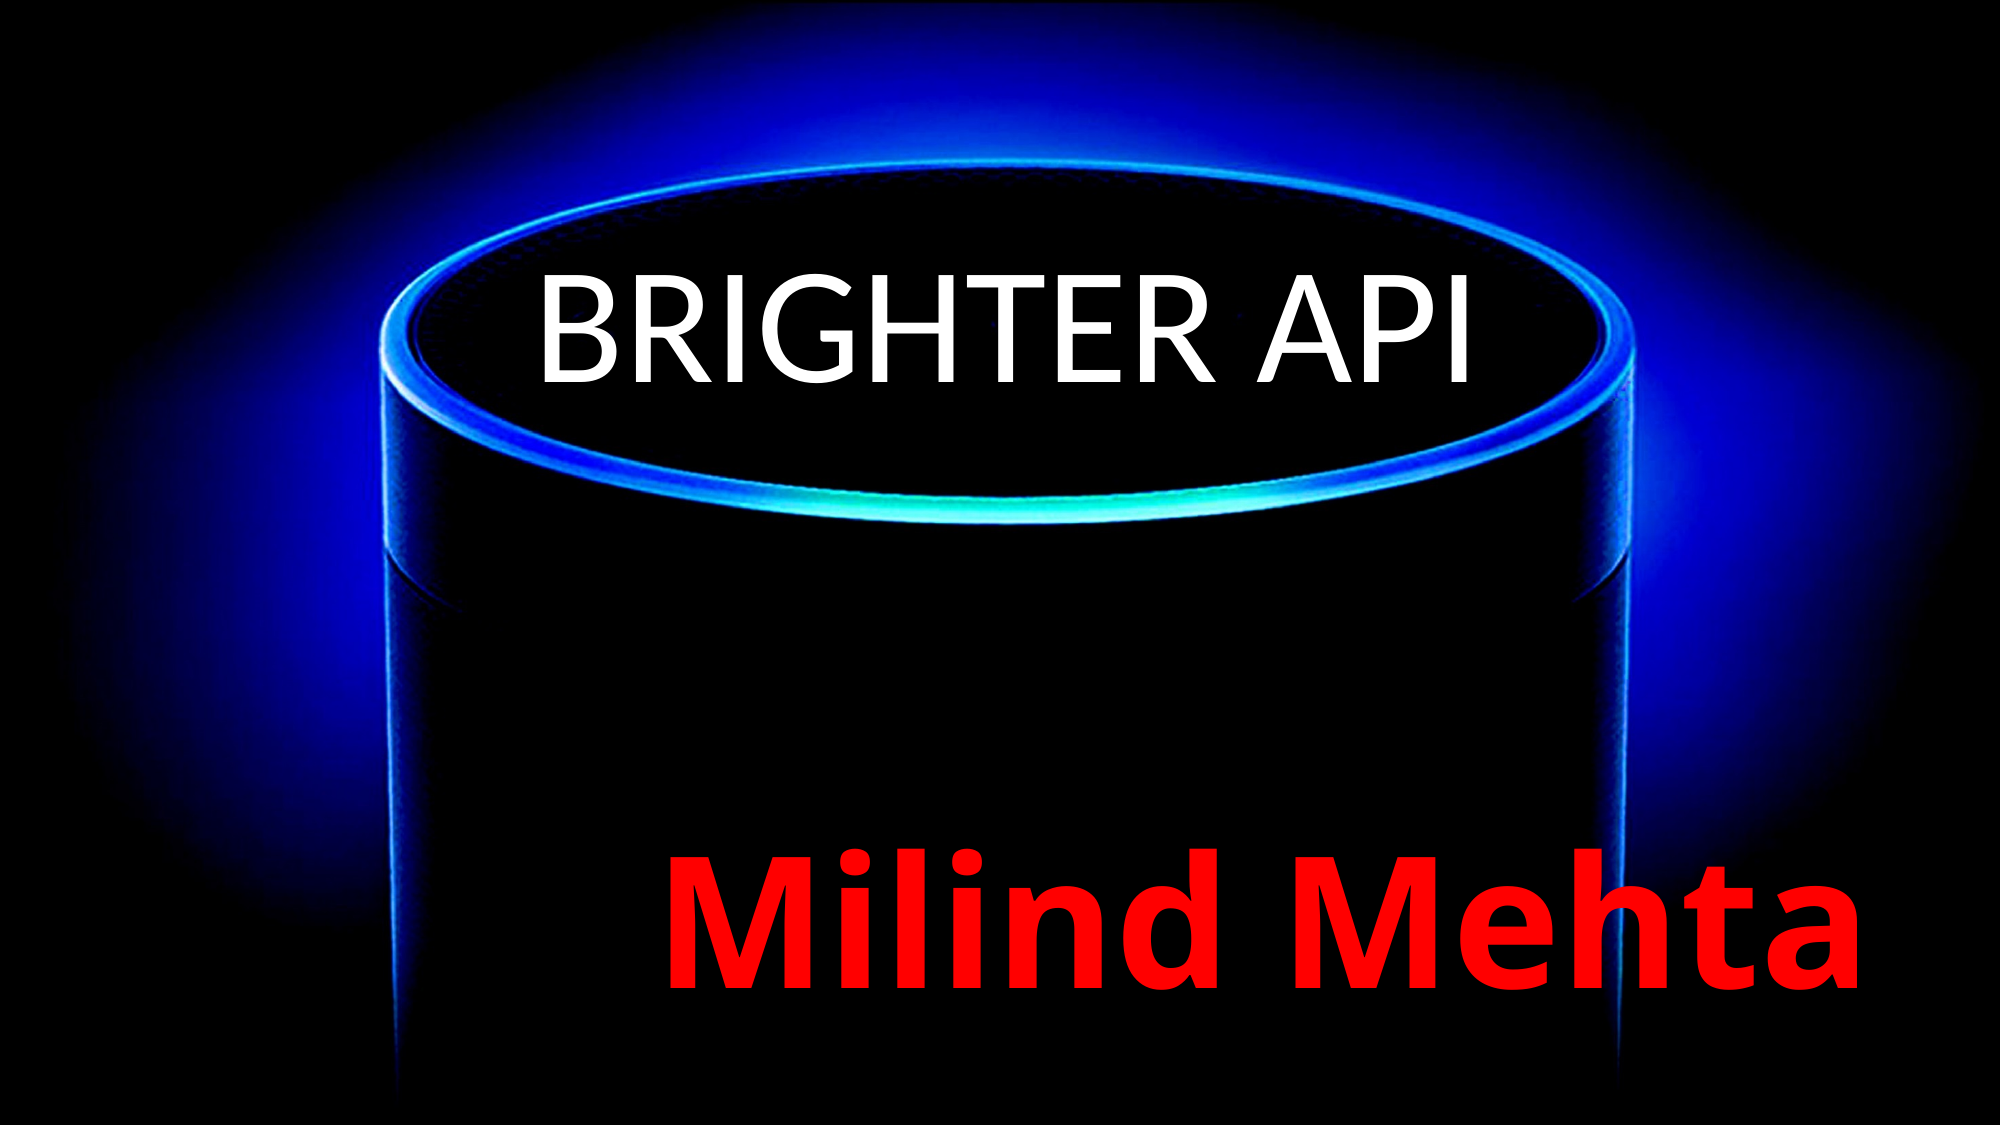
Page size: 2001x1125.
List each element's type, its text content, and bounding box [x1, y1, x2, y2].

text_box Milind Mehta [639, 822, 1926, 1031]
picture [0, 0, 2000, 1125]
text_box BRIGHTER API [403, 209, 1613, 424]
